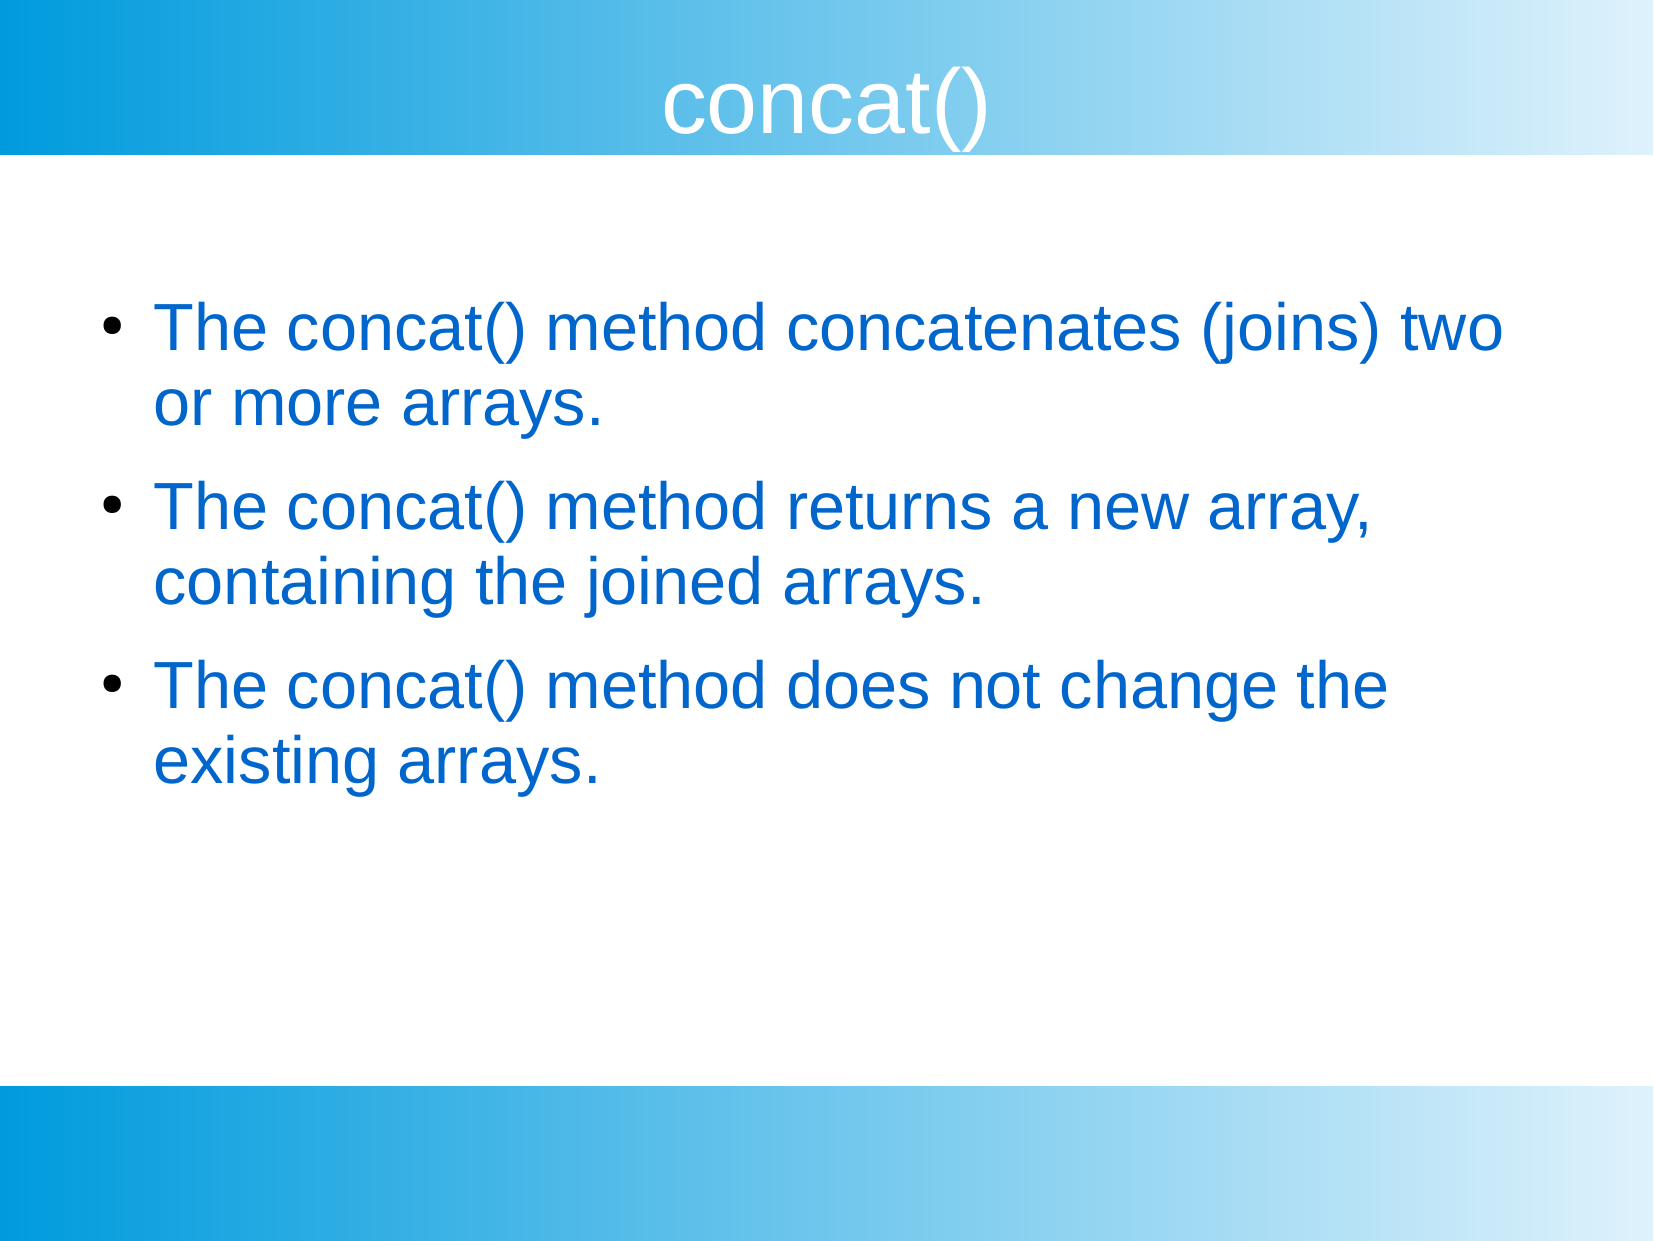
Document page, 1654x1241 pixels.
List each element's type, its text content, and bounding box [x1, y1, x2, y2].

list The concat() method concatenates (joins) two or more arrays. The concat() method returns a new array, containing the joined arrays. The concat() method does not change the existing arrays. [82, 290, 1571, 1010]
title concat() [82, 49, 1571, 155]
